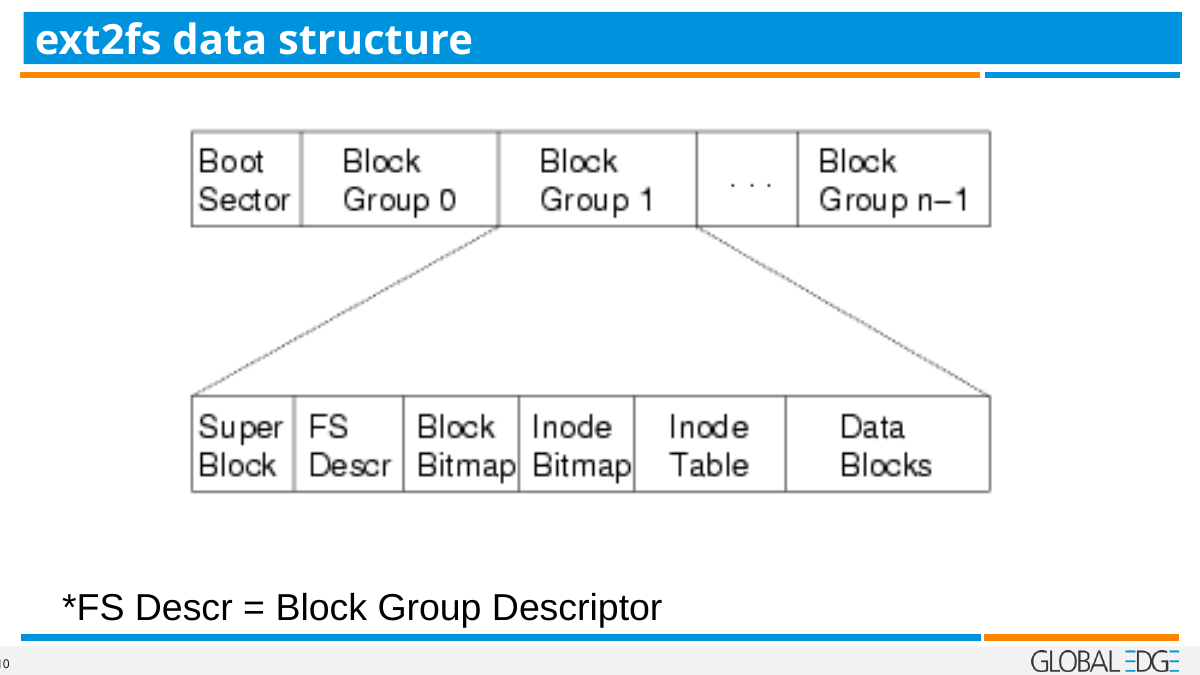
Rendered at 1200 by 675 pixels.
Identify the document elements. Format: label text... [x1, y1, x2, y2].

text_box *FS Descr = Block Group Descriptor [47, 578, 678, 636]
title ext2fs data structure [23, 11, 1182, 65]
picture [165, 106, 1016, 520]
picture [1031, 650, 1179, 672]
